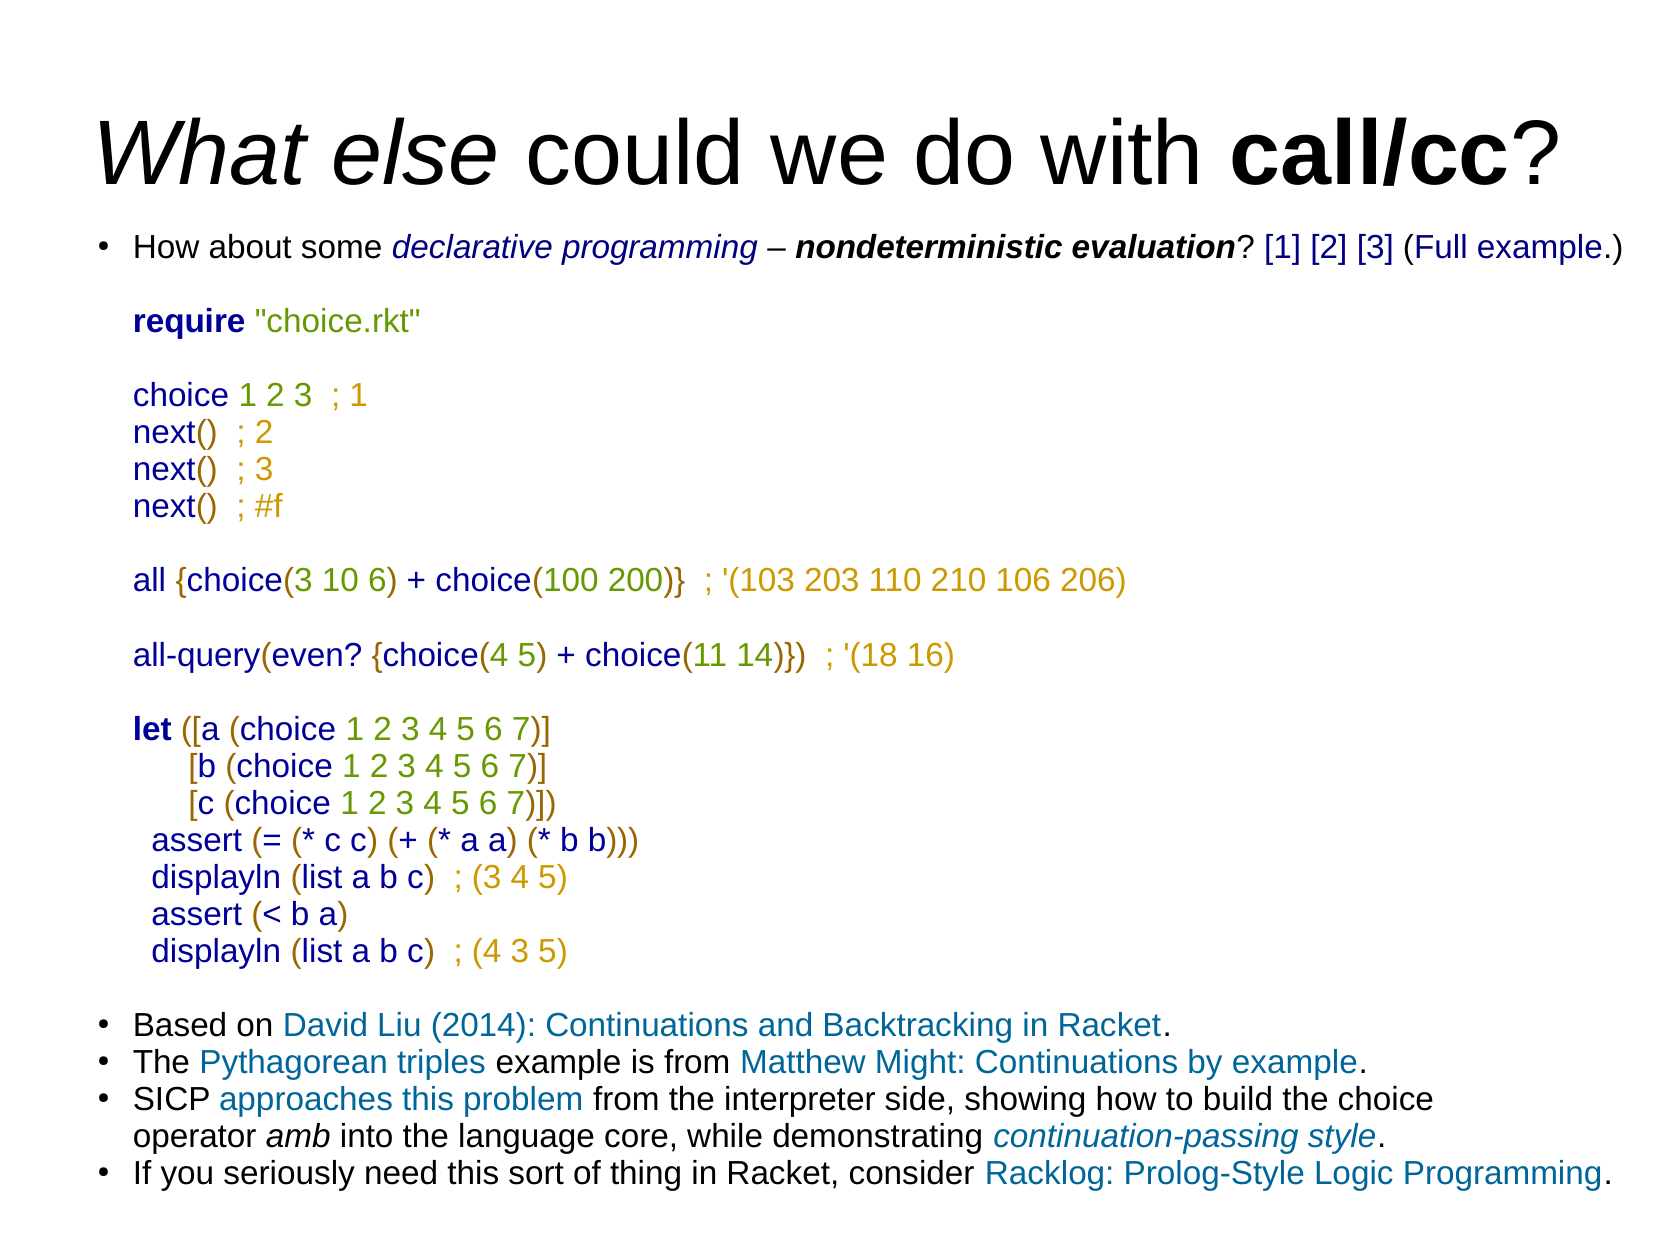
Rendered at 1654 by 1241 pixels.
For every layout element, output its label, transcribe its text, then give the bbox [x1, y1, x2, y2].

title What else could we do with call/cc? [82, 49, 1571, 221]
text_box How about some declarative programming – nondeterministic evaluation? [1] [2] [3] (Full example.) require "choice.rkt" choice 1 2 3 ; 1 next() ; 2 next() ; 3 next() ; #f all {choice(3 10 6) + choice(100 200)} ; '(103 203 110 210 106 206) all-query(even? {choice(4 5) + choice(11 14)}) ; '(18 16) let ([a (choice 1 2 3 4 5 6 7)] [b (choice 1 2 3 4 5 6 7)] [c (choice 1 2 3 4 5 6 7)]) assert (= (* c c) (+ (* a a) (* b b))) displayln (list a b c) ; (3 4 5) assert (< b a) displayln (list a b c) ; (4 3 5) Based on David Liu (2014): Continuations and Backtracking in Racket. The Pythagorean triples example is from Matthew Might: Continuations by example. SICP approaches this problem from the interpreter side, showing how to build the choice operator amb into the language core, while demonstrating continuation-passing style. If you seriously need this sort of thing in Racket, consider Racklog: Prolog-Style Logic Programming. [82, 221, 1646, 1212]
